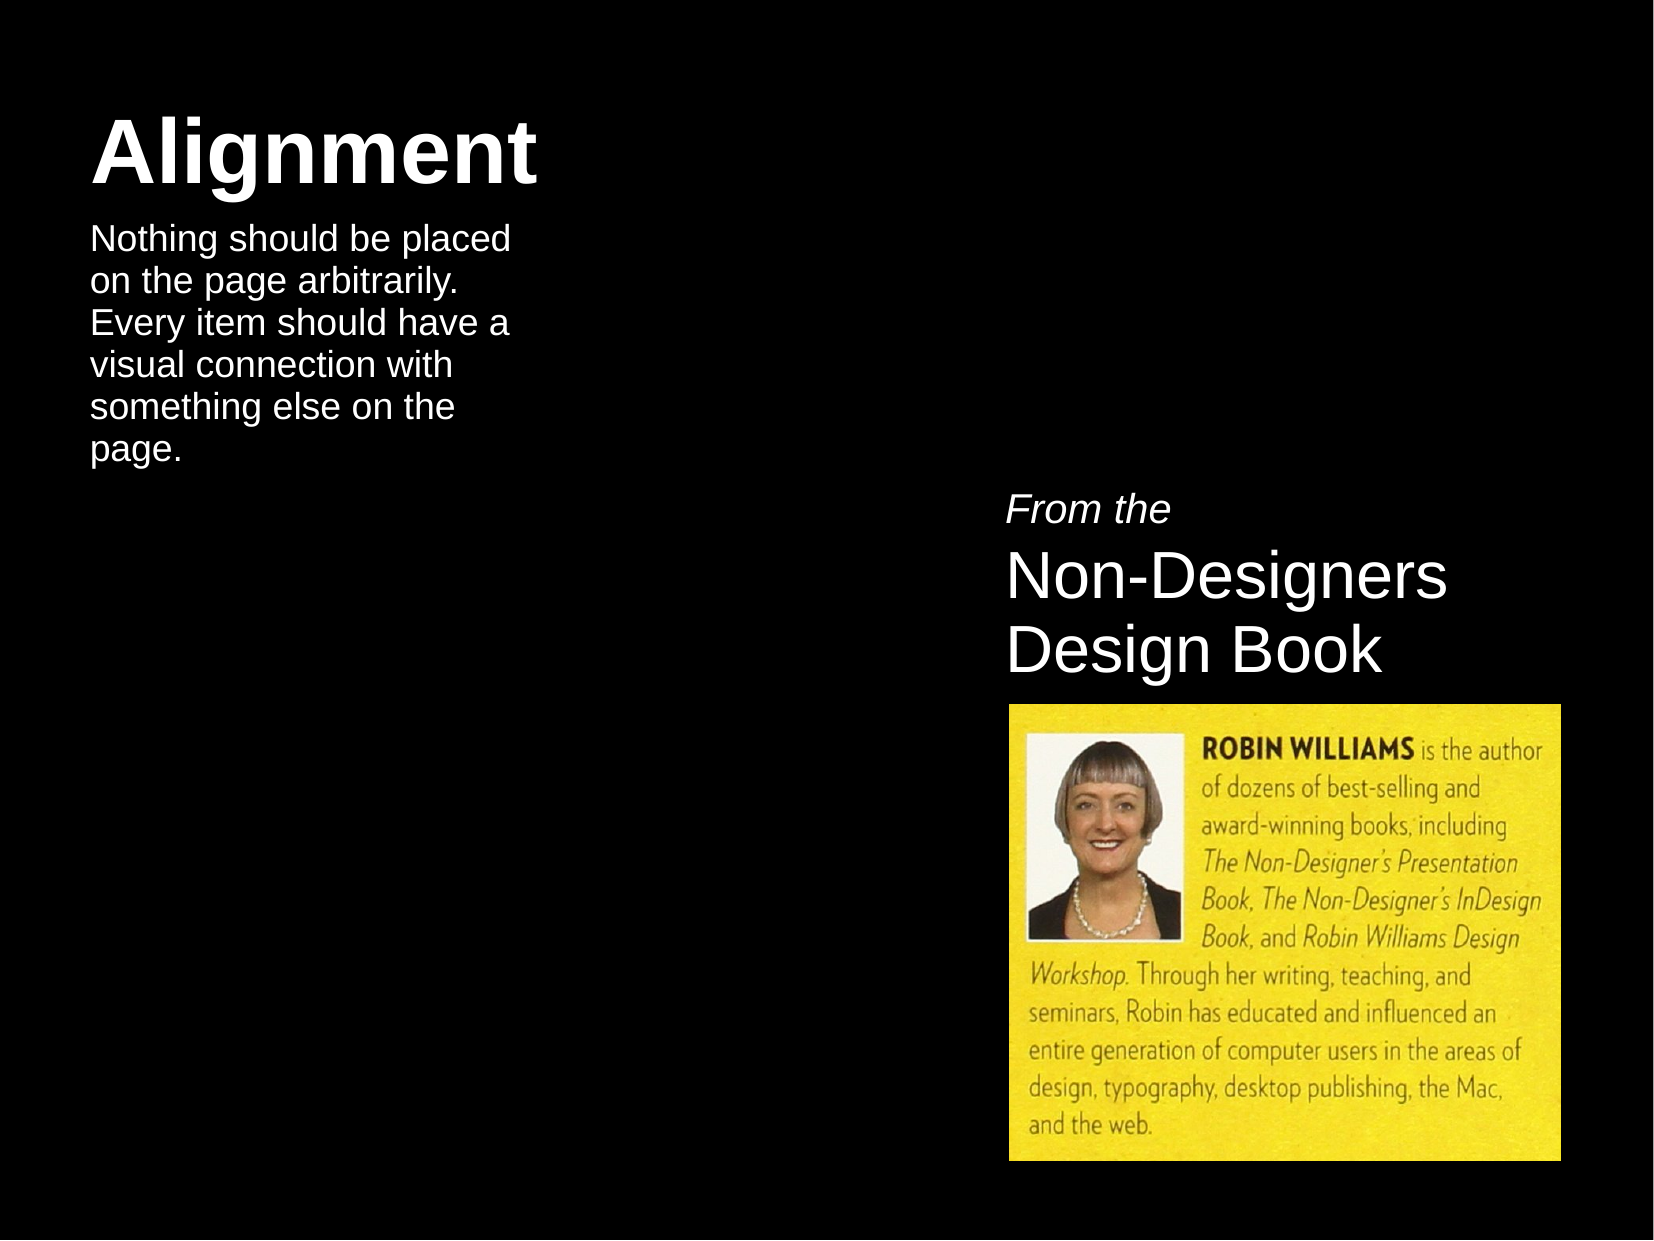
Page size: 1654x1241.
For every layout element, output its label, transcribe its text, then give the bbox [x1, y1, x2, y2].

title Alignment [90, 47, 641, 256]
text_box Nothing should be placed on the page arbitrarily. Every item should have a visual connection with something else on the page. [75, 210, 541, 519]
subtitle From the Non-Designers Design Book [1005, 290, 1571, 1010]
picture [1009, 704, 1561, 1161]
